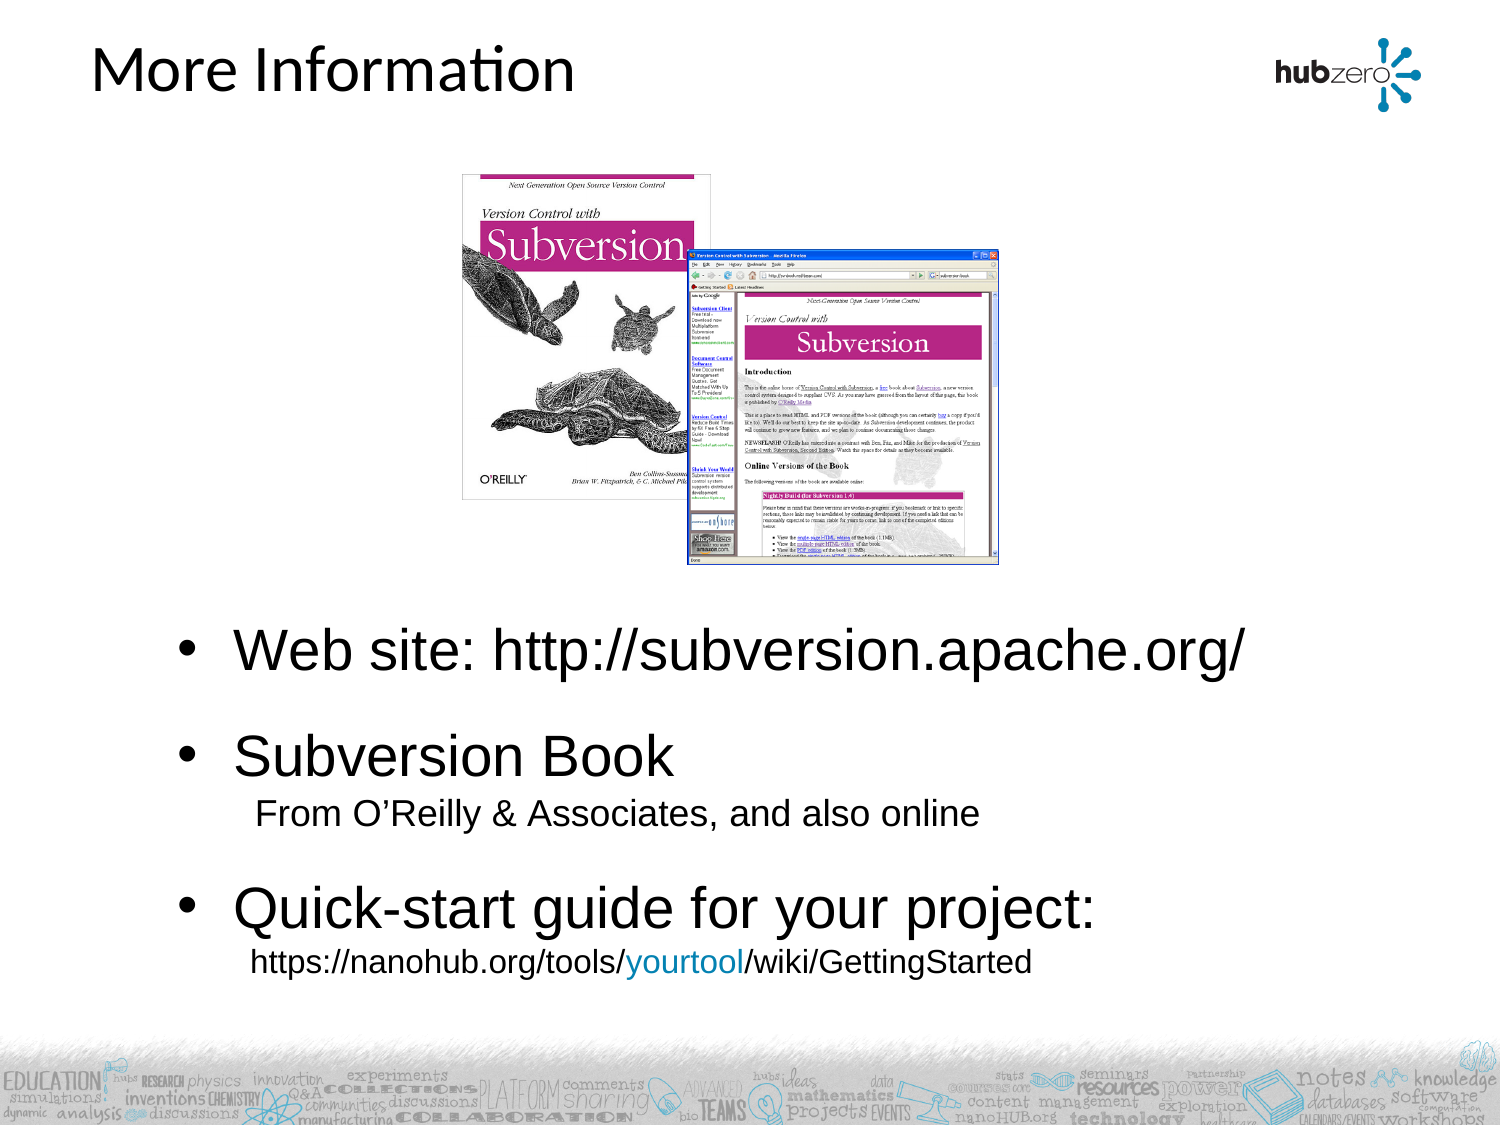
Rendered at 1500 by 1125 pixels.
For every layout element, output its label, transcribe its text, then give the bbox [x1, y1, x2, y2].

picture [1272, 35, 1424, 115]
text_box Web site: http://subversion.apache.org/ Subversion Book From O’Reilly & Associates, and also online Quick-start guide for your project: https://nanohub.org/tools/yourtool/wiki/GettingStarted [162, 604, 1313, 1038]
text_box More Information [75, 12, 1249, 118]
picture [0, 1034, 1500, 1125]
picture [462, 174, 999, 565]
